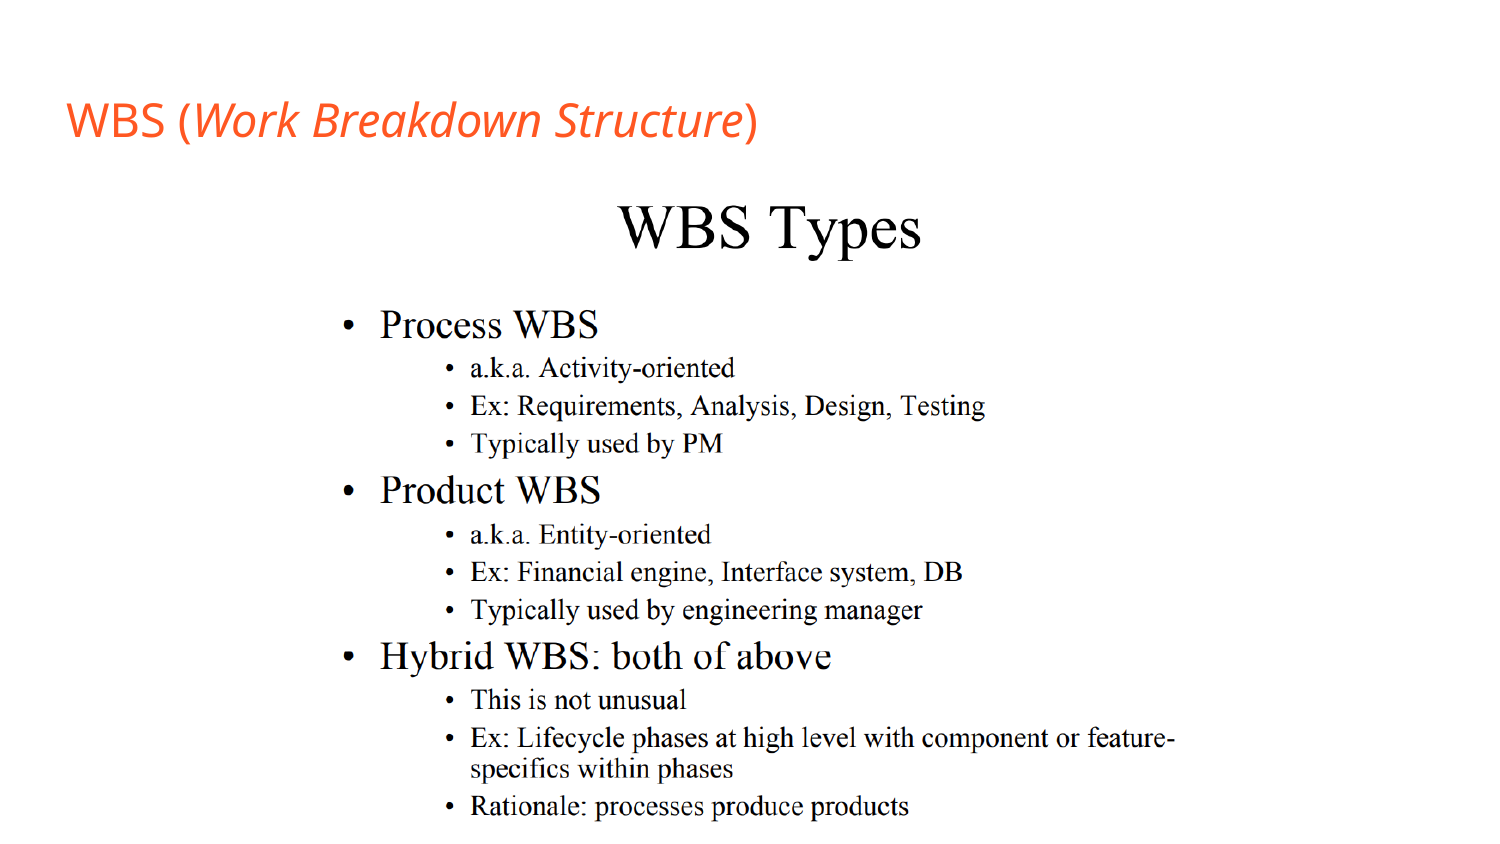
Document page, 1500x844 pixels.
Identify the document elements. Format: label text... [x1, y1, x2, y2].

title WBS (Work Breakdown Structure) [51, 72, 1449, 167]
picture [290, 158, 1187, 826]
